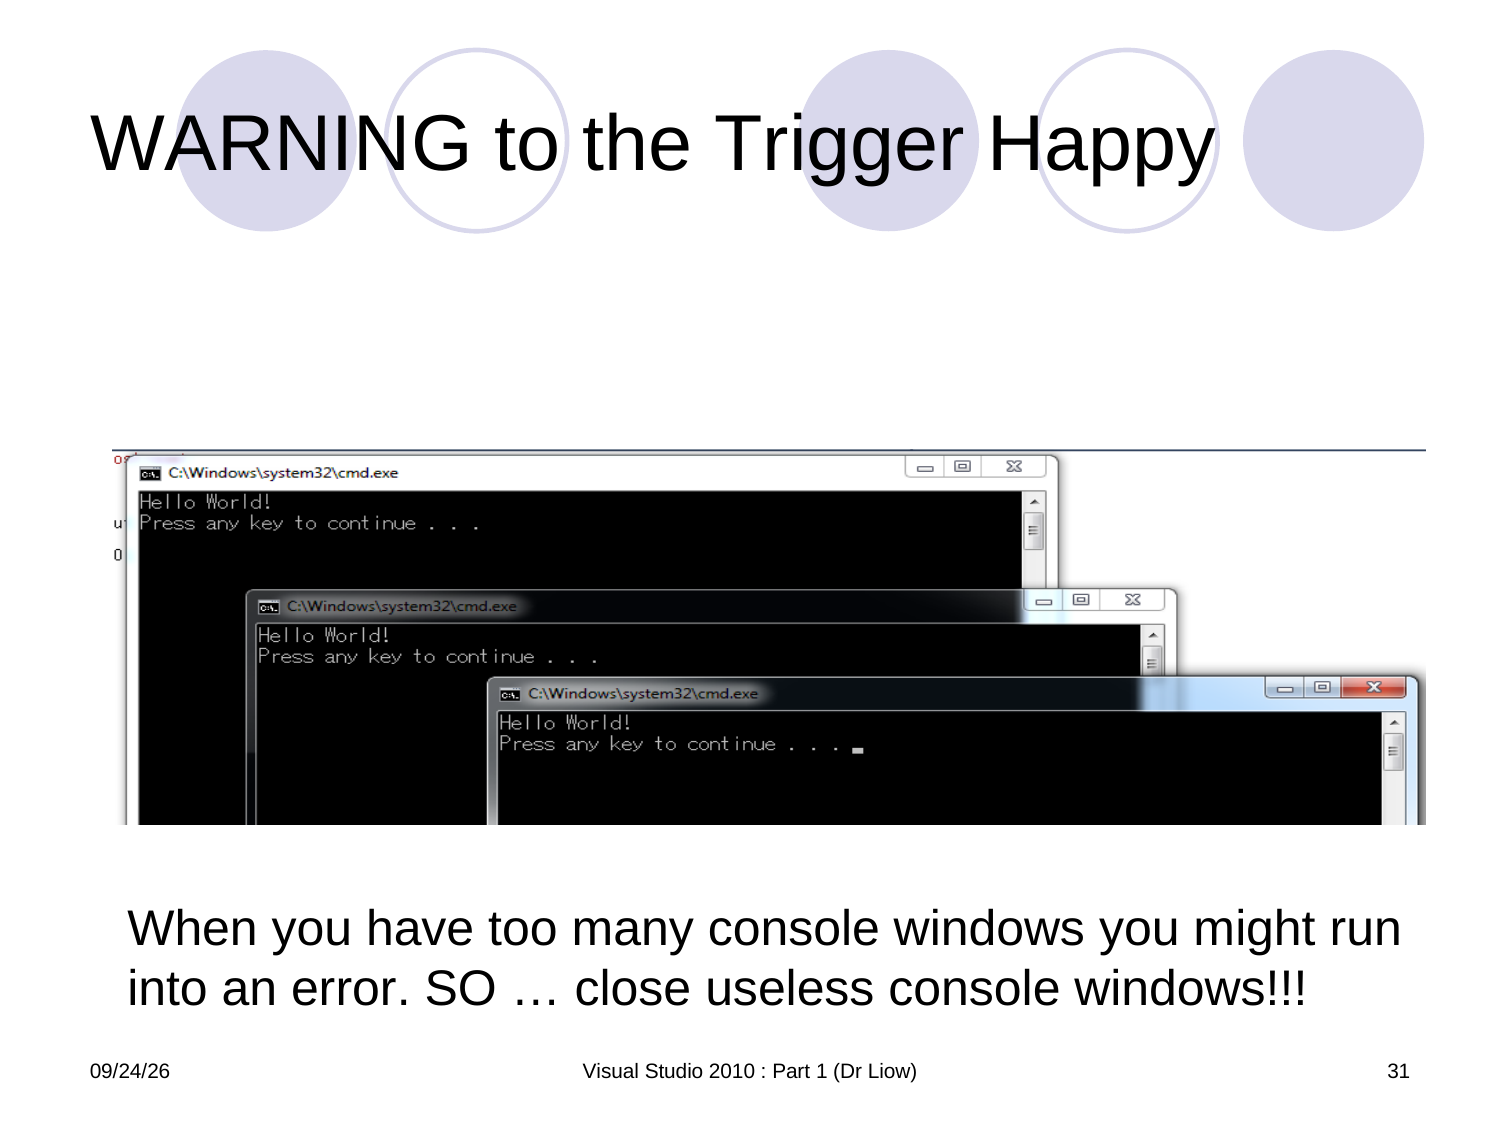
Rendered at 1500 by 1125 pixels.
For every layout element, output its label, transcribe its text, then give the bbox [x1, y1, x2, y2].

text_box <number> [1074, 1049, 1426, 1101]
text_box Visual Studio 2010 : Part 1 (Dr Liow) [512, 1049, 988, 1101]
text_box 08/22/12 [74, 1049, 426, 1101]
text_box When you have too many console windows you might run into an error. SO … close useless console windows!!! [112, 887, 1426, 1023]
title WARNING to the Trigger Happy [75, 45, 1426, 233]
picture [112, 449, 1426, 826]
